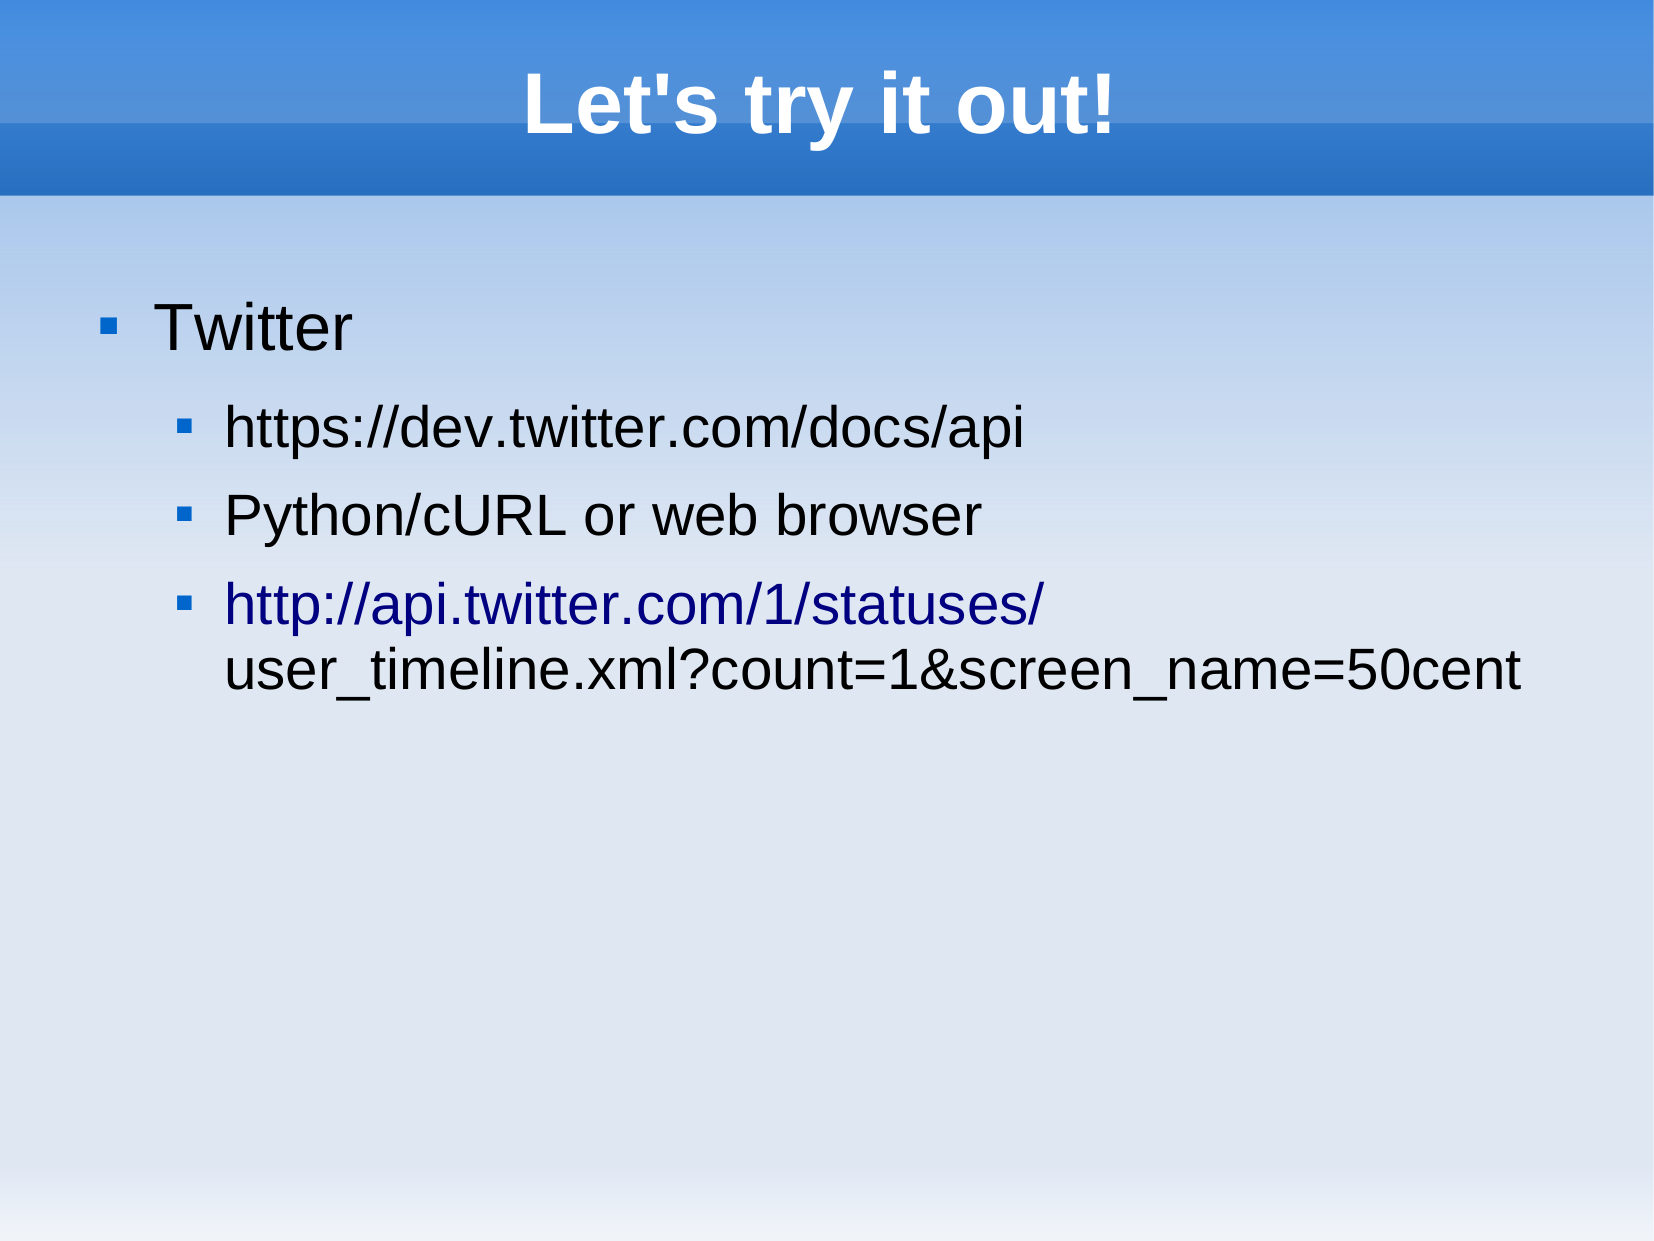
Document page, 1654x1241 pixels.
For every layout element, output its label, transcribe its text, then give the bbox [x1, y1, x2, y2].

list Twitter https://dev.twitter.com/docs/api Python/cURL or web browser http://api.twitter.com/1/statuses/ user_timeline.xml?count=1&screen_name=50cent [82, 290, 1571, 1109]
picture [0, 0, 1654, 1241]
title Let's try it out! [76, 0, 1565, 208]
